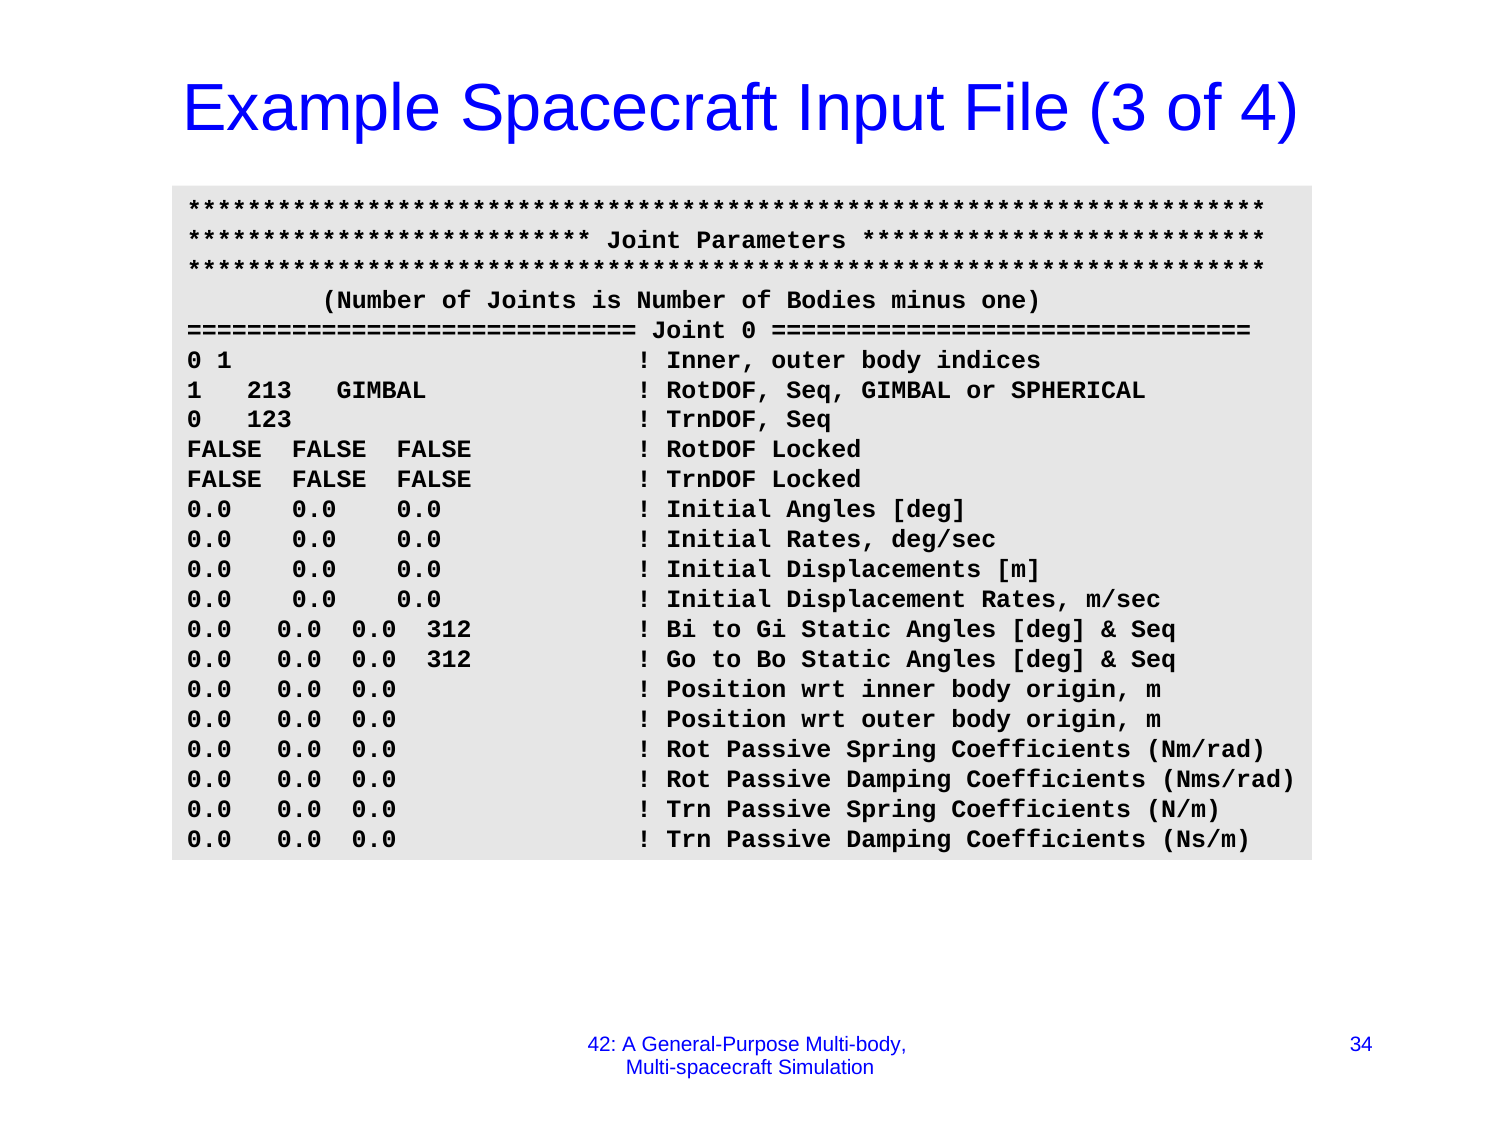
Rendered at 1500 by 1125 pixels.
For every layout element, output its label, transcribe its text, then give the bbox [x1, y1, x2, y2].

text_box ************************************************************************ *************************** Joint Parameters *************************** ************************************************************************ (Number of Joints is Number of Bodies minus one) ============================== Joint 0 ================================ 0 1 ! Inner, outer body indices 1 213 GIMBAL ! RotDOF, Seq, GIMBAL or SPHERICAL 0 123 ! TrnDOF, Seq FALSE FALSE FALSE ! RotDOF Locked FALSE FALSE FALSE ! TrnDOF Locked 0.0 0.0 0.0 ! Initial Angles [deg] 0.0 0.0 0.0 ! Initial Rates, deg/sec 0.0 0.0 0.0 ! Initial Displacements [m] 0.0 0.0 0.0 ! Initial Displacement Rates, m/sec 0.0 0.0 0.0 312 ! Bi to Gi Static Angles [deg] & Seq 0.0 0.0 0.0 312 ! Go to Bo Static Angles [deg] & Seq 0.0 0.0 0.0 ! Position wrt inner body origin, m 0.0 0.0 0.0 ! Position wrt outer body origin, m 0.0 0.0 0.0 ! Rot Passive Spring Coefficients (Nm/rad) 0.0 0.0 0.0 ! Rot Passive Damping Coefficients (Nms/rad) 0.0 0.0 0.0 ! Trn Passive Spring Coefficients (N/m) 0.0 0.0 0.0 ! Trn Passive Damping Coefficients (Ns/m) [172, 185, 1312, 860]
title Example Spacecraft Input File (3 of 4) [104, 13, 1380, 202]
